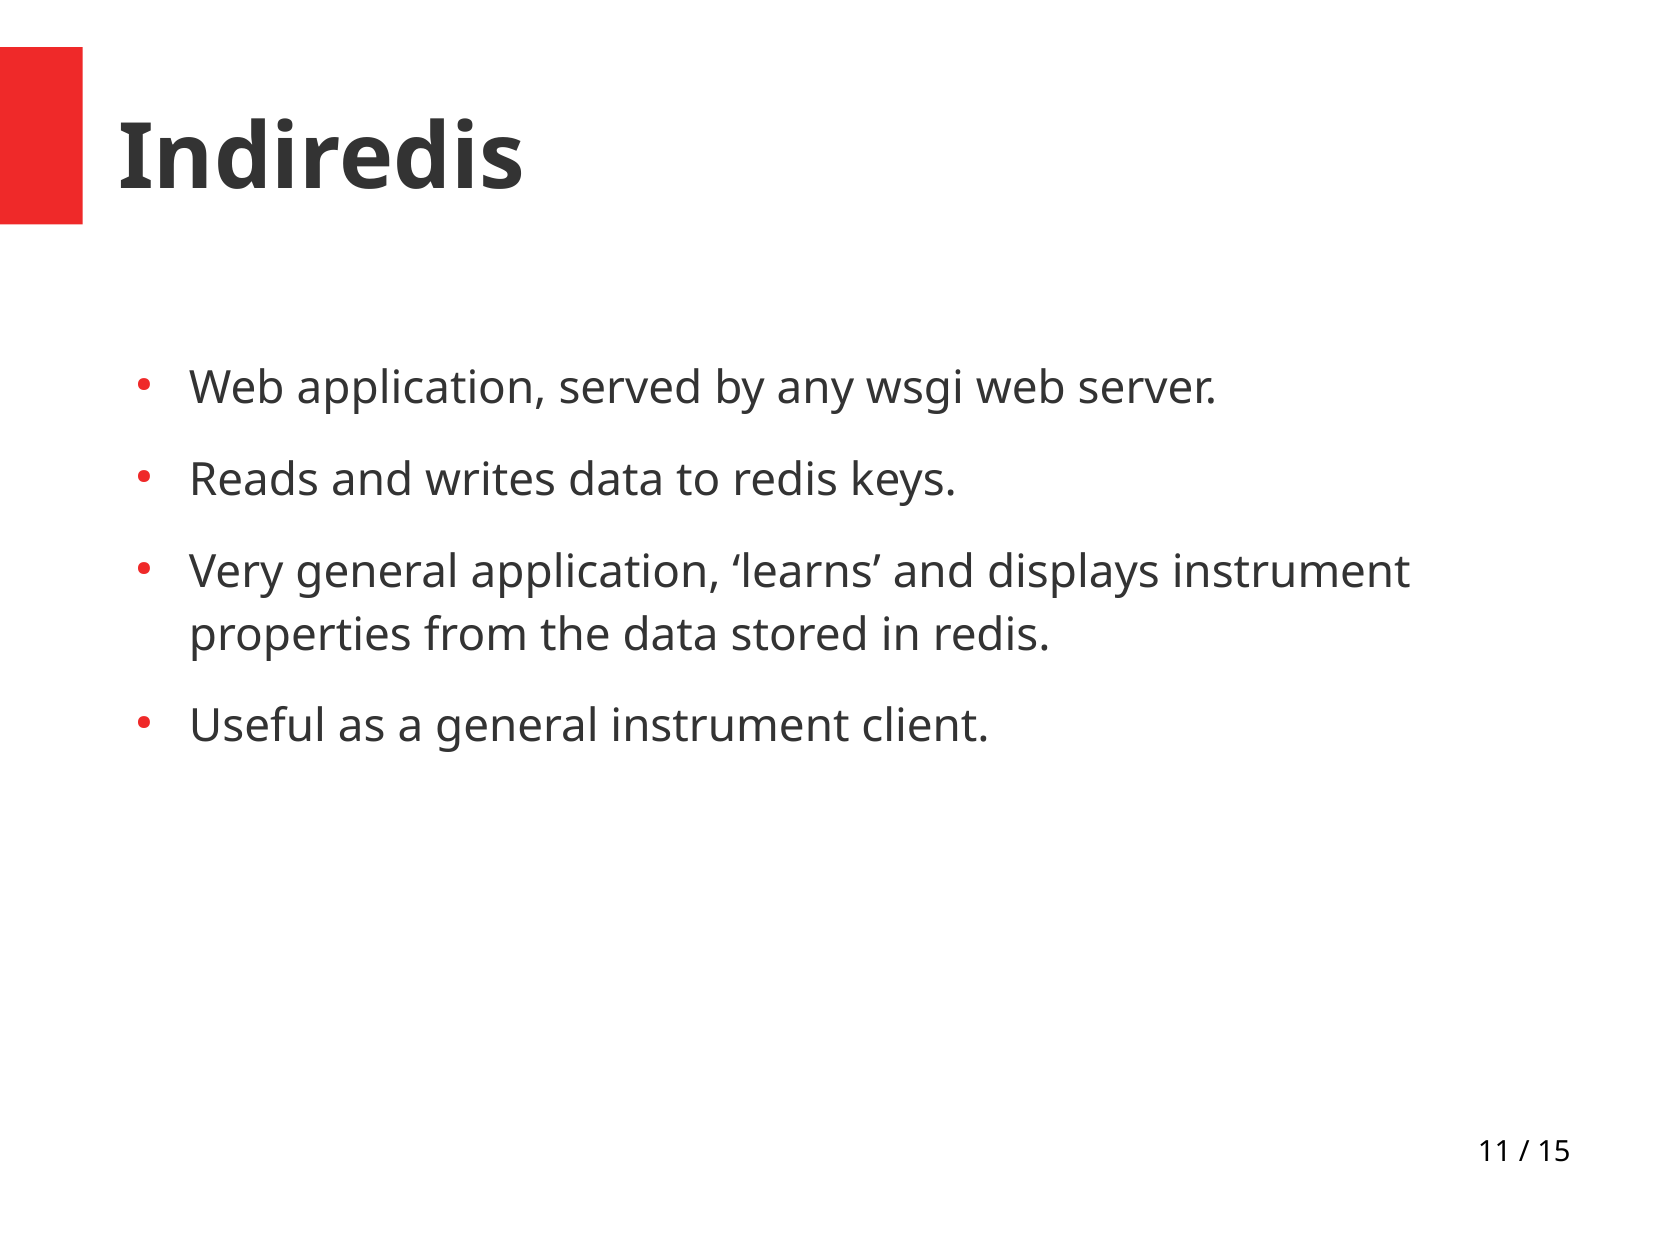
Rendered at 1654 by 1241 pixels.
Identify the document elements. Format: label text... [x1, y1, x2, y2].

list Web application, served by any wsgi web server. Reads and writes data to redis keys. Very general application, ‘learns’ and displays instrument properties from the data stored in redis. Useful as a general instrument client. [118, 354, 1536, 969]
title Indiredis [118, 49, 1571, 257]
